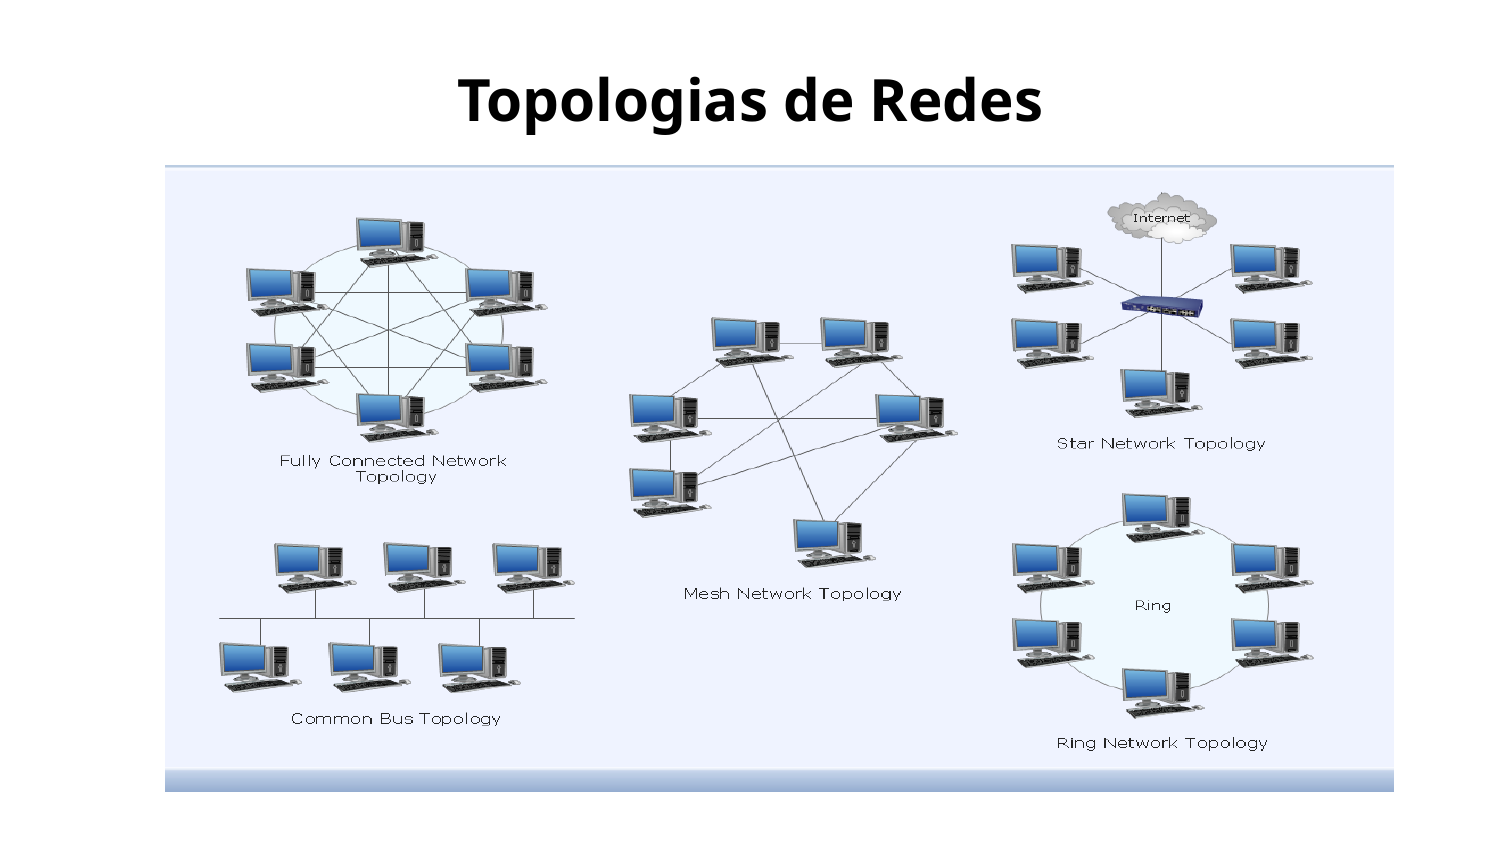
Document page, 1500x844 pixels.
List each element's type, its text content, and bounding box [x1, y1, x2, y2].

title Topologias de Redes [75, 48, 1426, 142]
picture [165, 165, 1394, 792]
